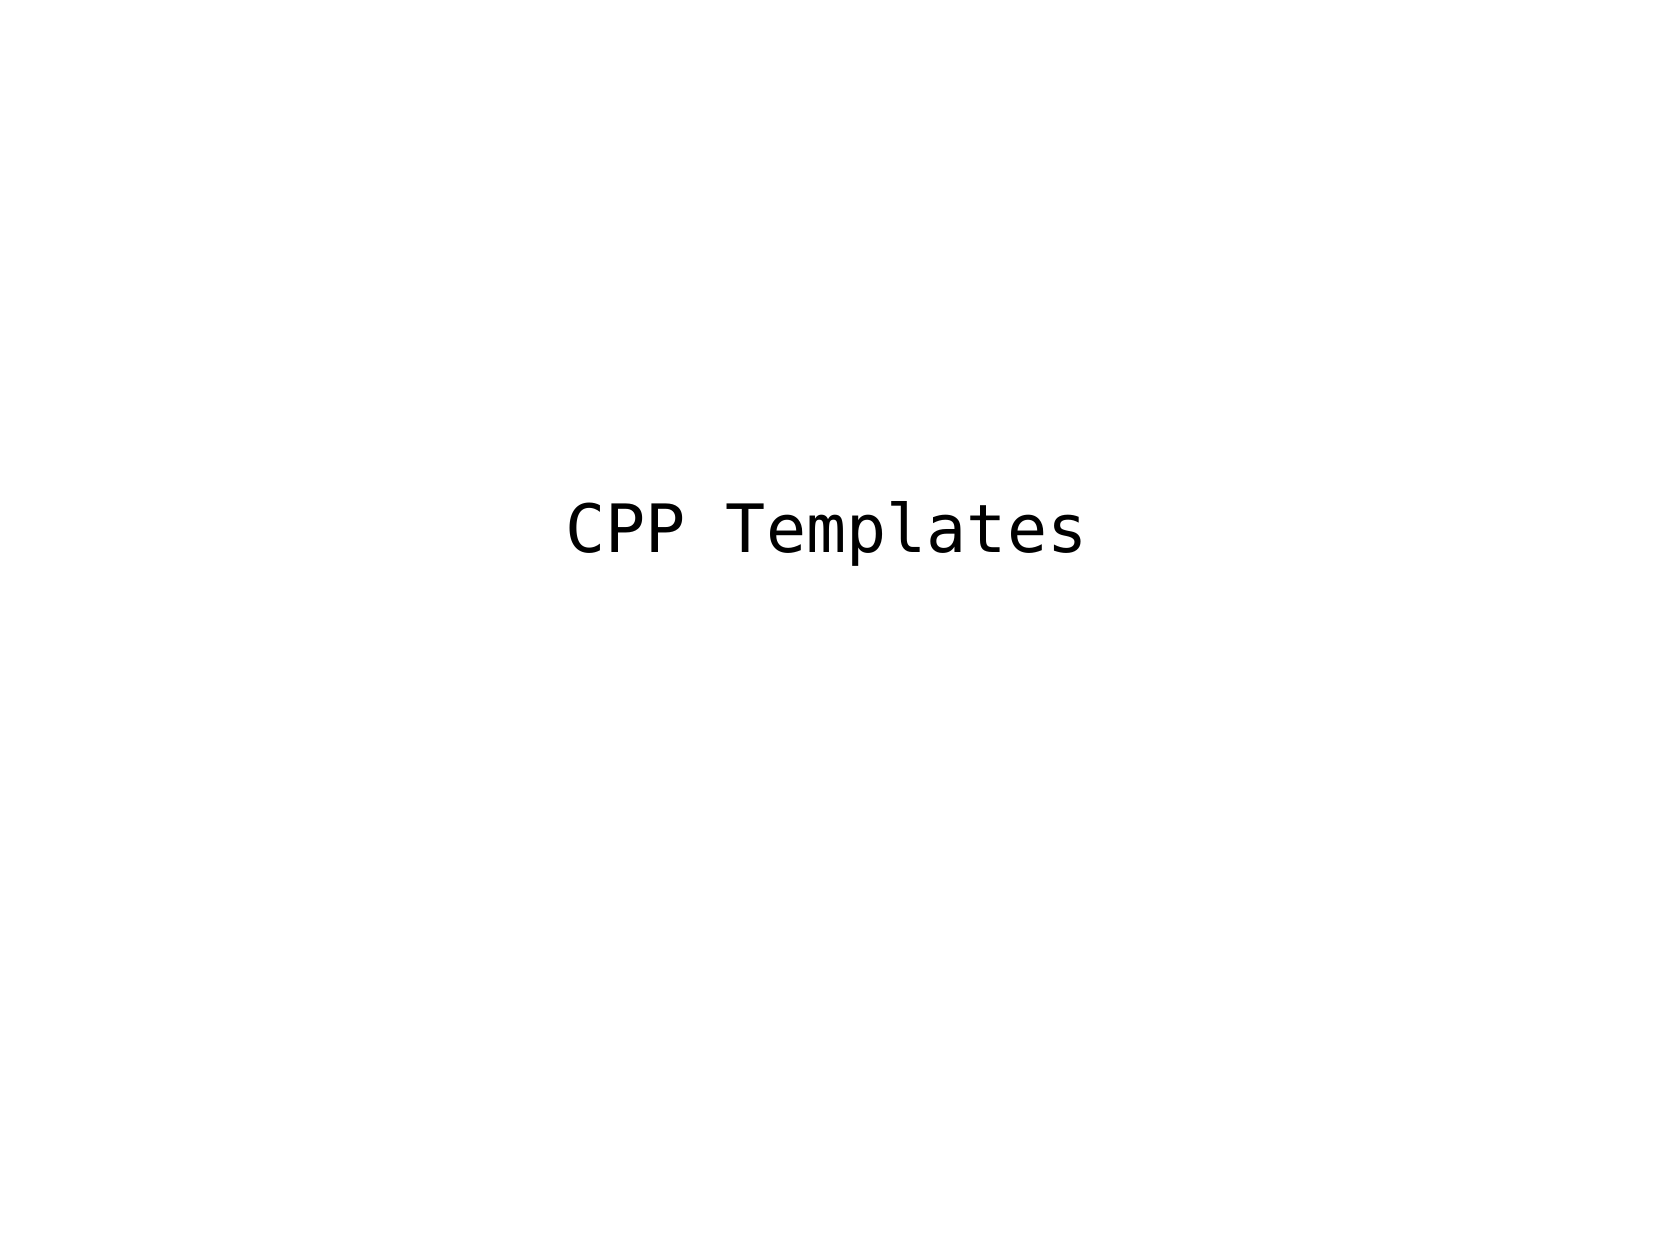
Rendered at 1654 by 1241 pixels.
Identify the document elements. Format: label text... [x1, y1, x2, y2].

subtitle CPP Templates [82, 49, 1571, 1010]
